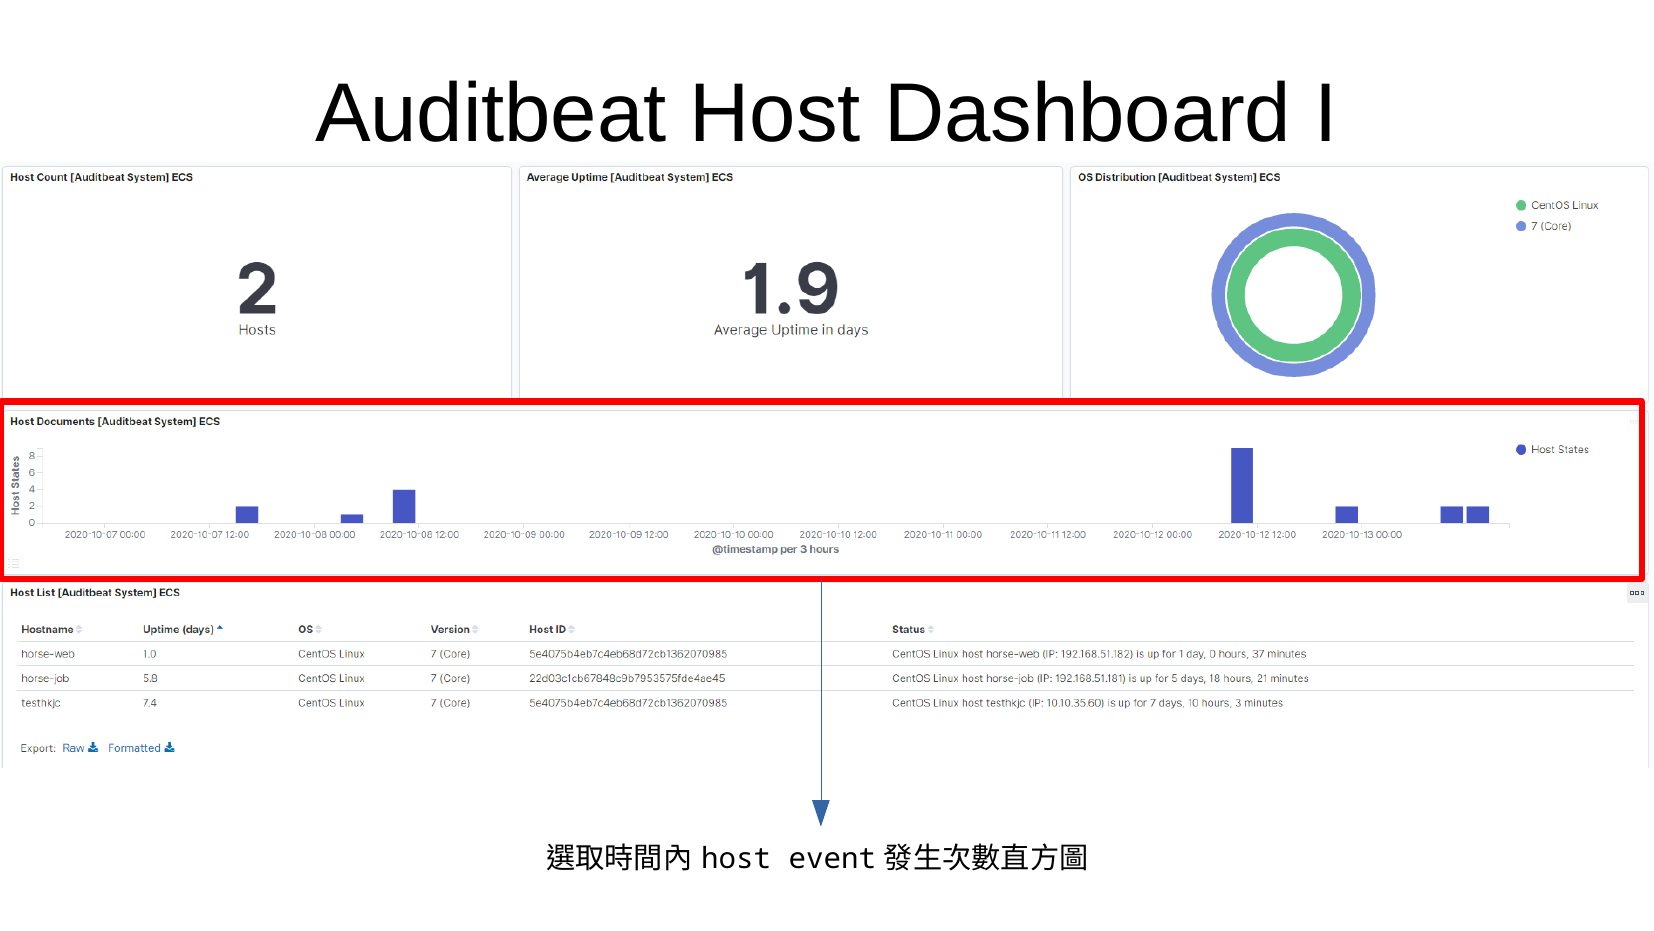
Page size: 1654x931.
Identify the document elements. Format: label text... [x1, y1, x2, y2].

picture [1, 582, 821, 768]
picture [1, 162, 1654, 768]
picture [4, 405, 1639, 576]
text_box Auditbeat Host Dashboard I [47, 59, 1607, 162]
text_box 選取時間內host event發生次數直方圖 [531, 826, 1111, 886]
